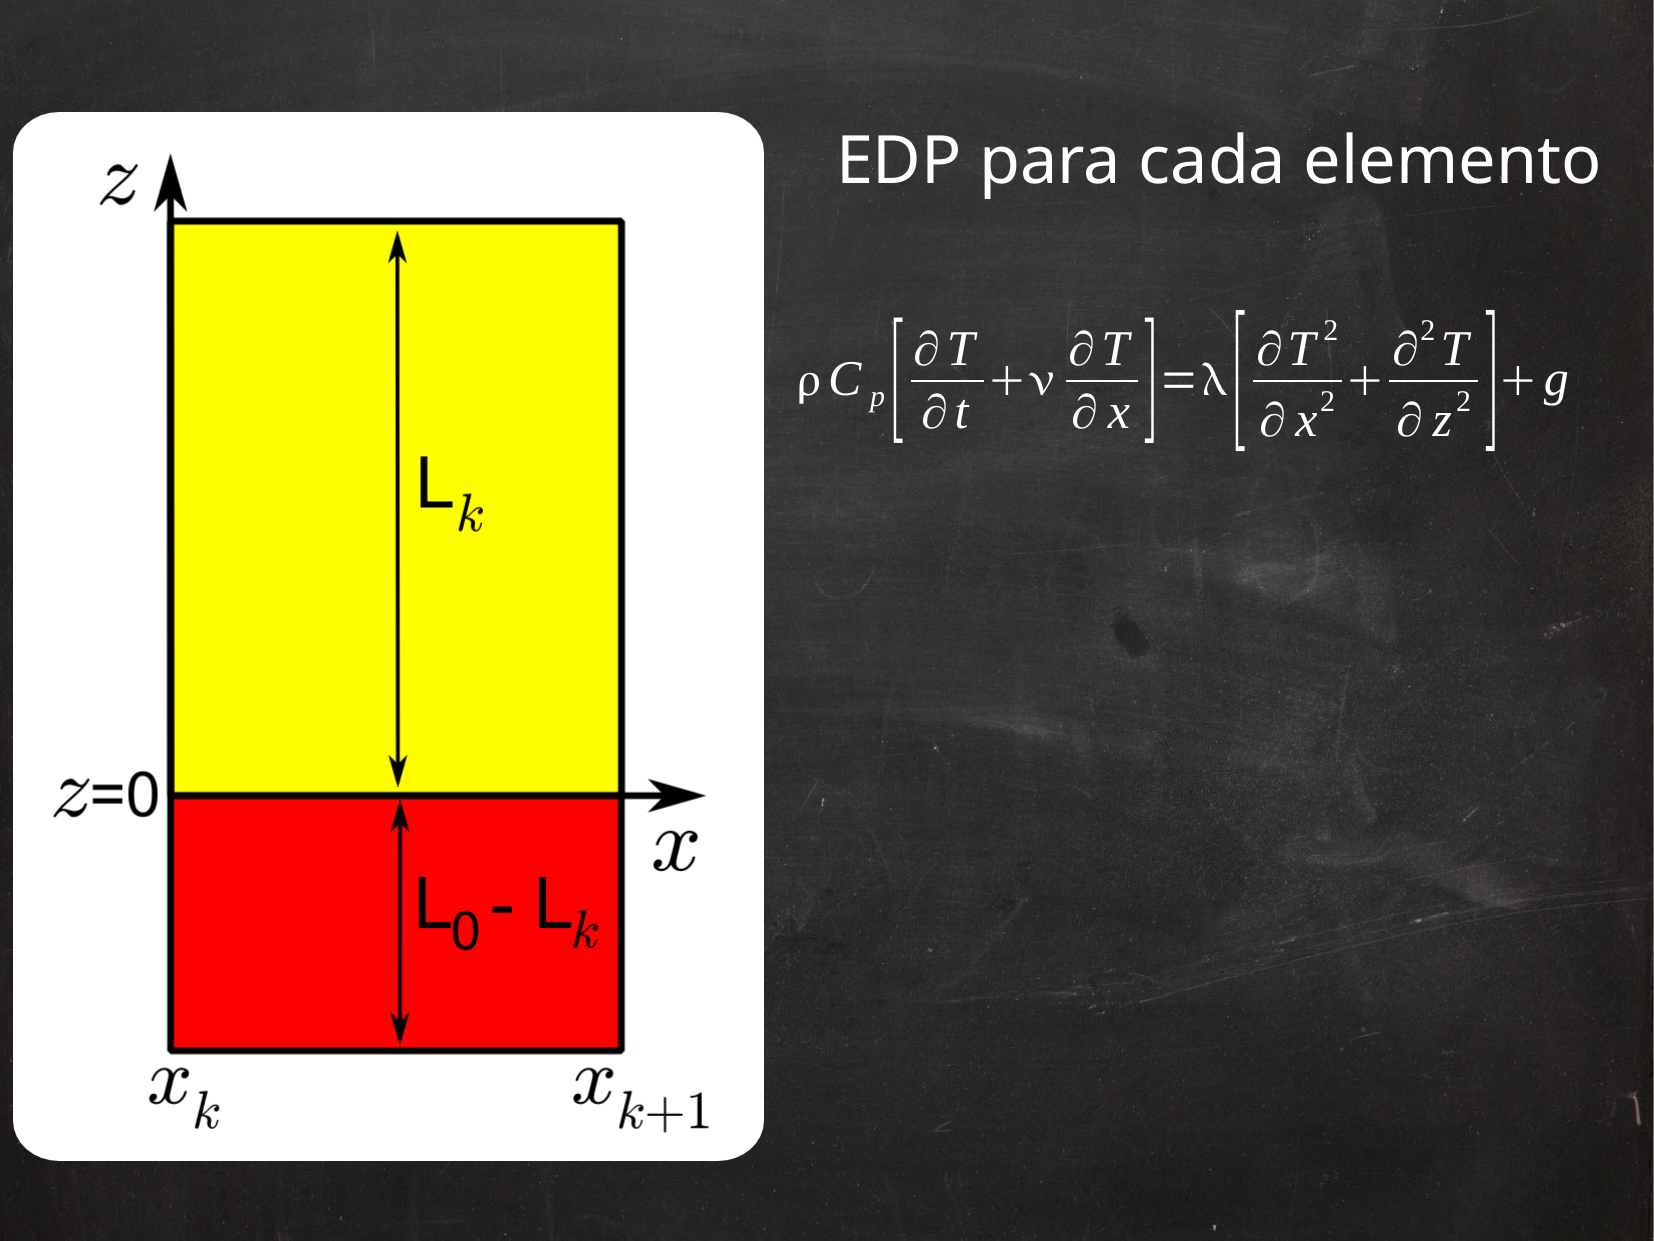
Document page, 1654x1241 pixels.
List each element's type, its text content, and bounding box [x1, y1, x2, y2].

picture [0, 0, 1654, 1241]
chart [787, 307, 1575, 454]
list EDP para cada elemento [802, 112, 1637, 226]
